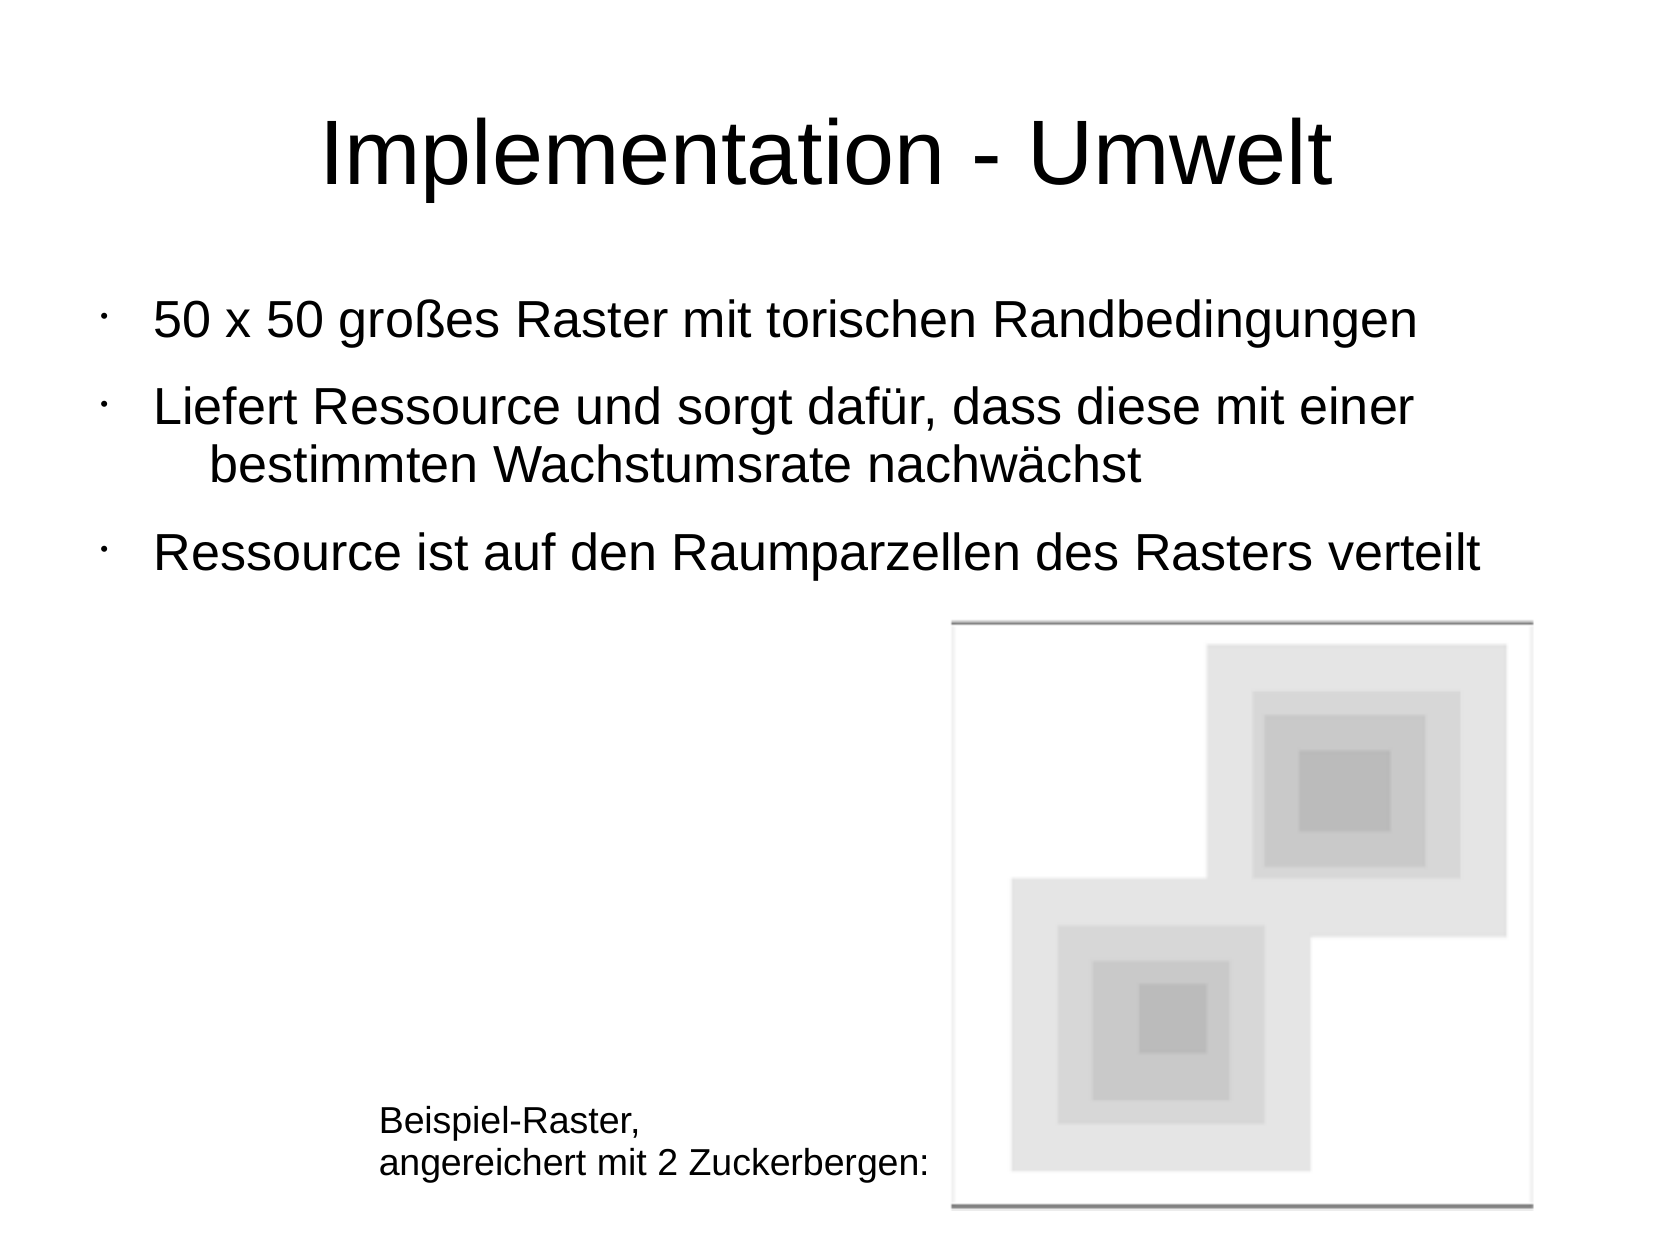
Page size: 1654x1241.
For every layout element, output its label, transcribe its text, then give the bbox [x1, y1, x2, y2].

text_box Beispiel-Raster, angereichert mit 2 Zuckerbergen: [363, 1092, 945, 1192]
title Implementation - Umwelt [82, 56, 1571, 250]
picture [950, 619, 1536, 1211]
list 50 x 50 großes Raster mit torischen Randbedingungen Liefert Ressource und sorgt dafür, dass diese mit einer bestimmten Wachstumsrate nachwächst Ressource ist auf den Raumparzellen des Rasters verteilt [82, 290, 1571, 591]
